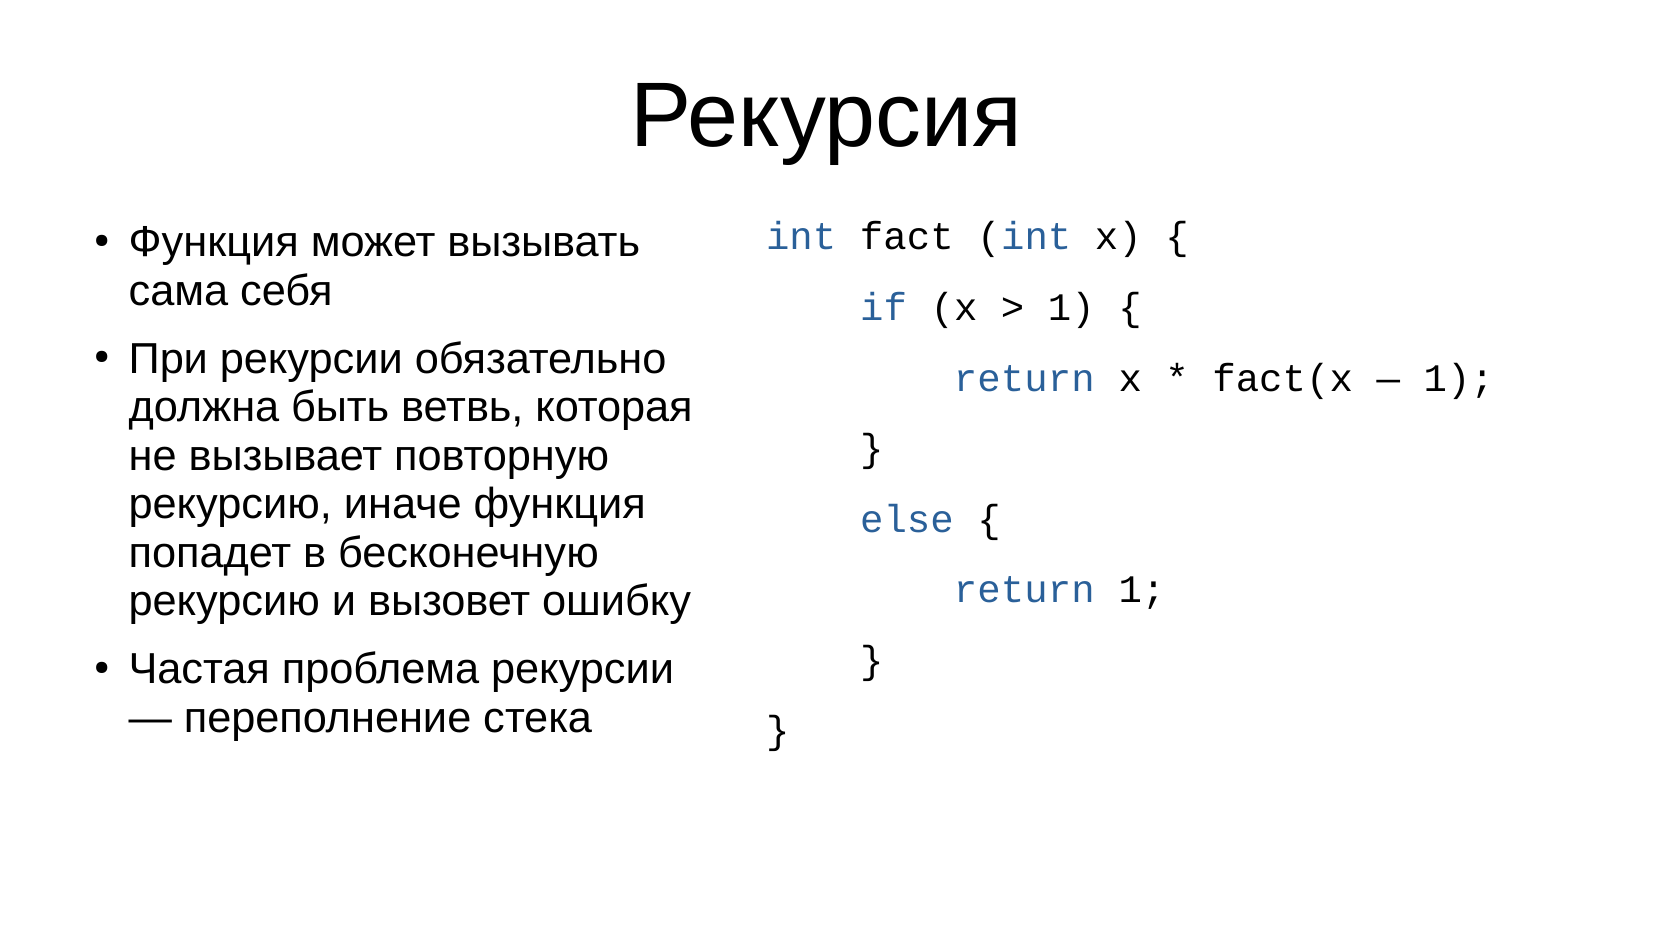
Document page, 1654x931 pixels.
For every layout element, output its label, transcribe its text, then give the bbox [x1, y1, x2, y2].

list int fact (int x) { if (x > 1) { return x * fact(x — 1); } else { return 1; } } [766, 217, 1593, 758]
title Рекурсия [82, 37, 1571, 193]
list Функция может вызывать сама себя При рекурсии обязательно должна быть ветвь, которая не вызывает повторную рекурсию, иначе функция попадет в бесконечную рекурсию и вызовет ошибку Частая проблема рекурсии — переполнение стека [82, 217, 709, 758]
